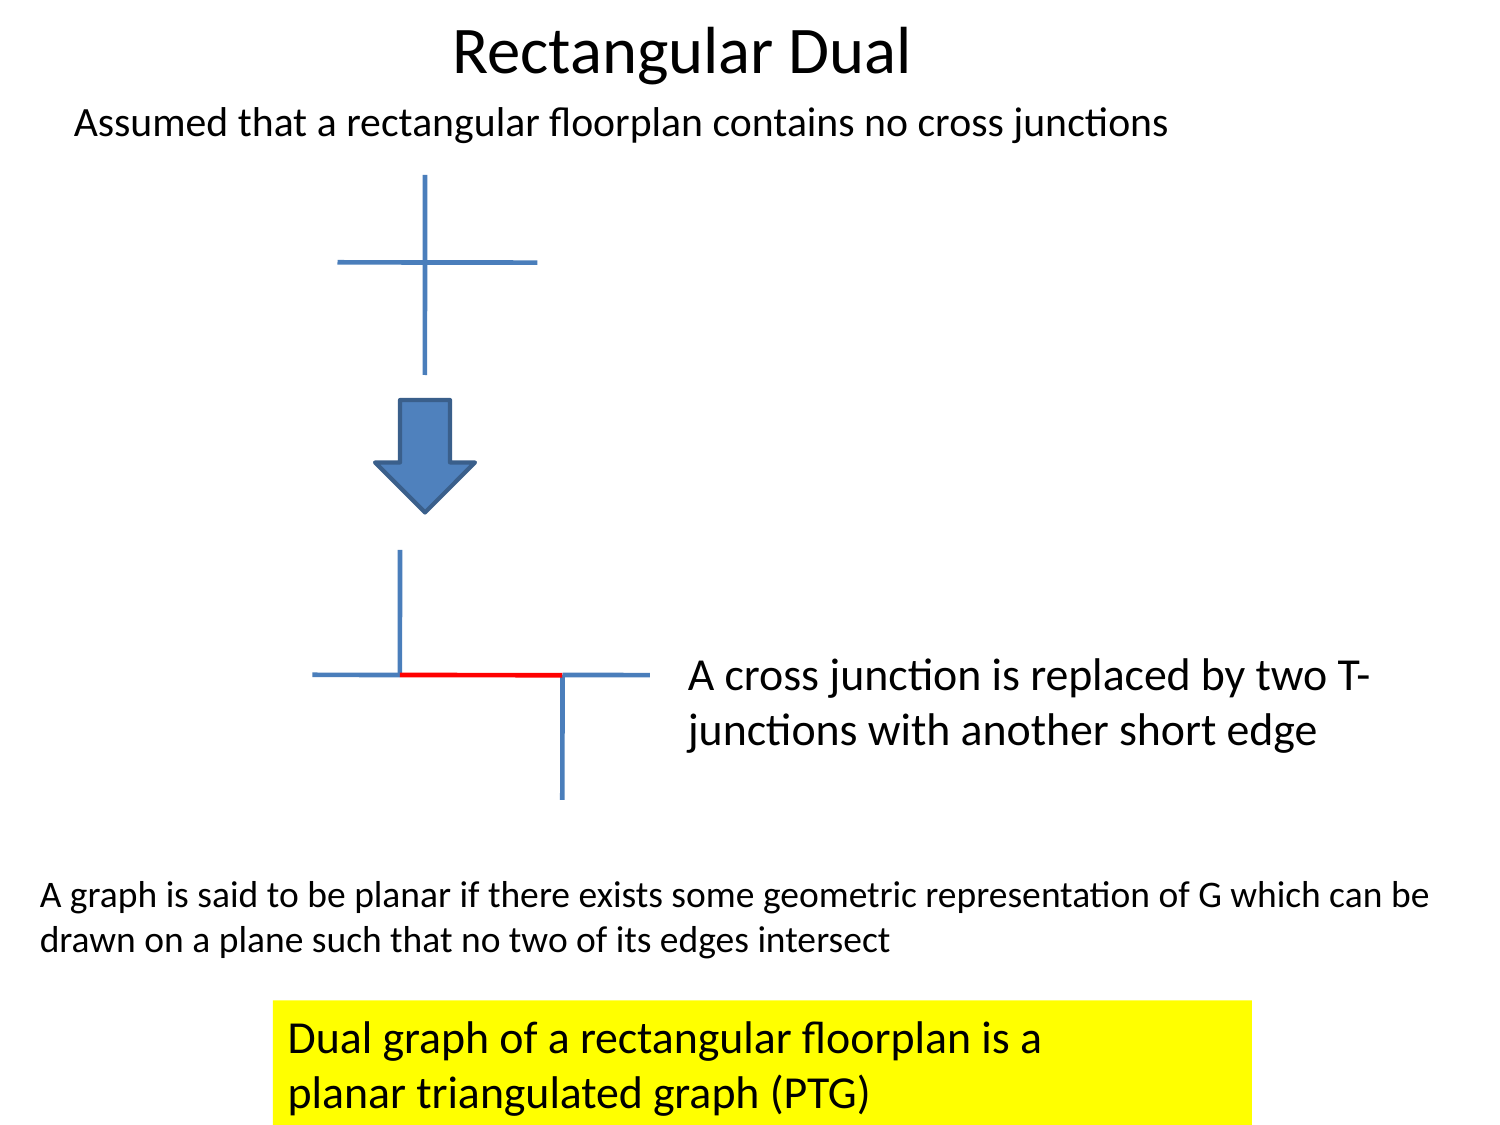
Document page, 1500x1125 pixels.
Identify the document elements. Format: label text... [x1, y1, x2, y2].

text_box A graph is said to be planar if there exists some geometric representation of G which can be drawn on a plane such that no two of its edges intersect [24, 862, 1488, 968]
text_box A cross junction is replaced by two T-junctions with another short edge [673, 637, 1463, 763]
text_box [375, 399, 475, 513]
text_box Rectangular Dual [437, 0, 1347, 95]
text_box Assumed that a rectangular floorplan contains no cross junctions [59, 87, 1500, 153]
text_box Dual graph of a rectangular floorplan is a planar triangulated graph (PTG) [272, 1000, 1252, 1125]
